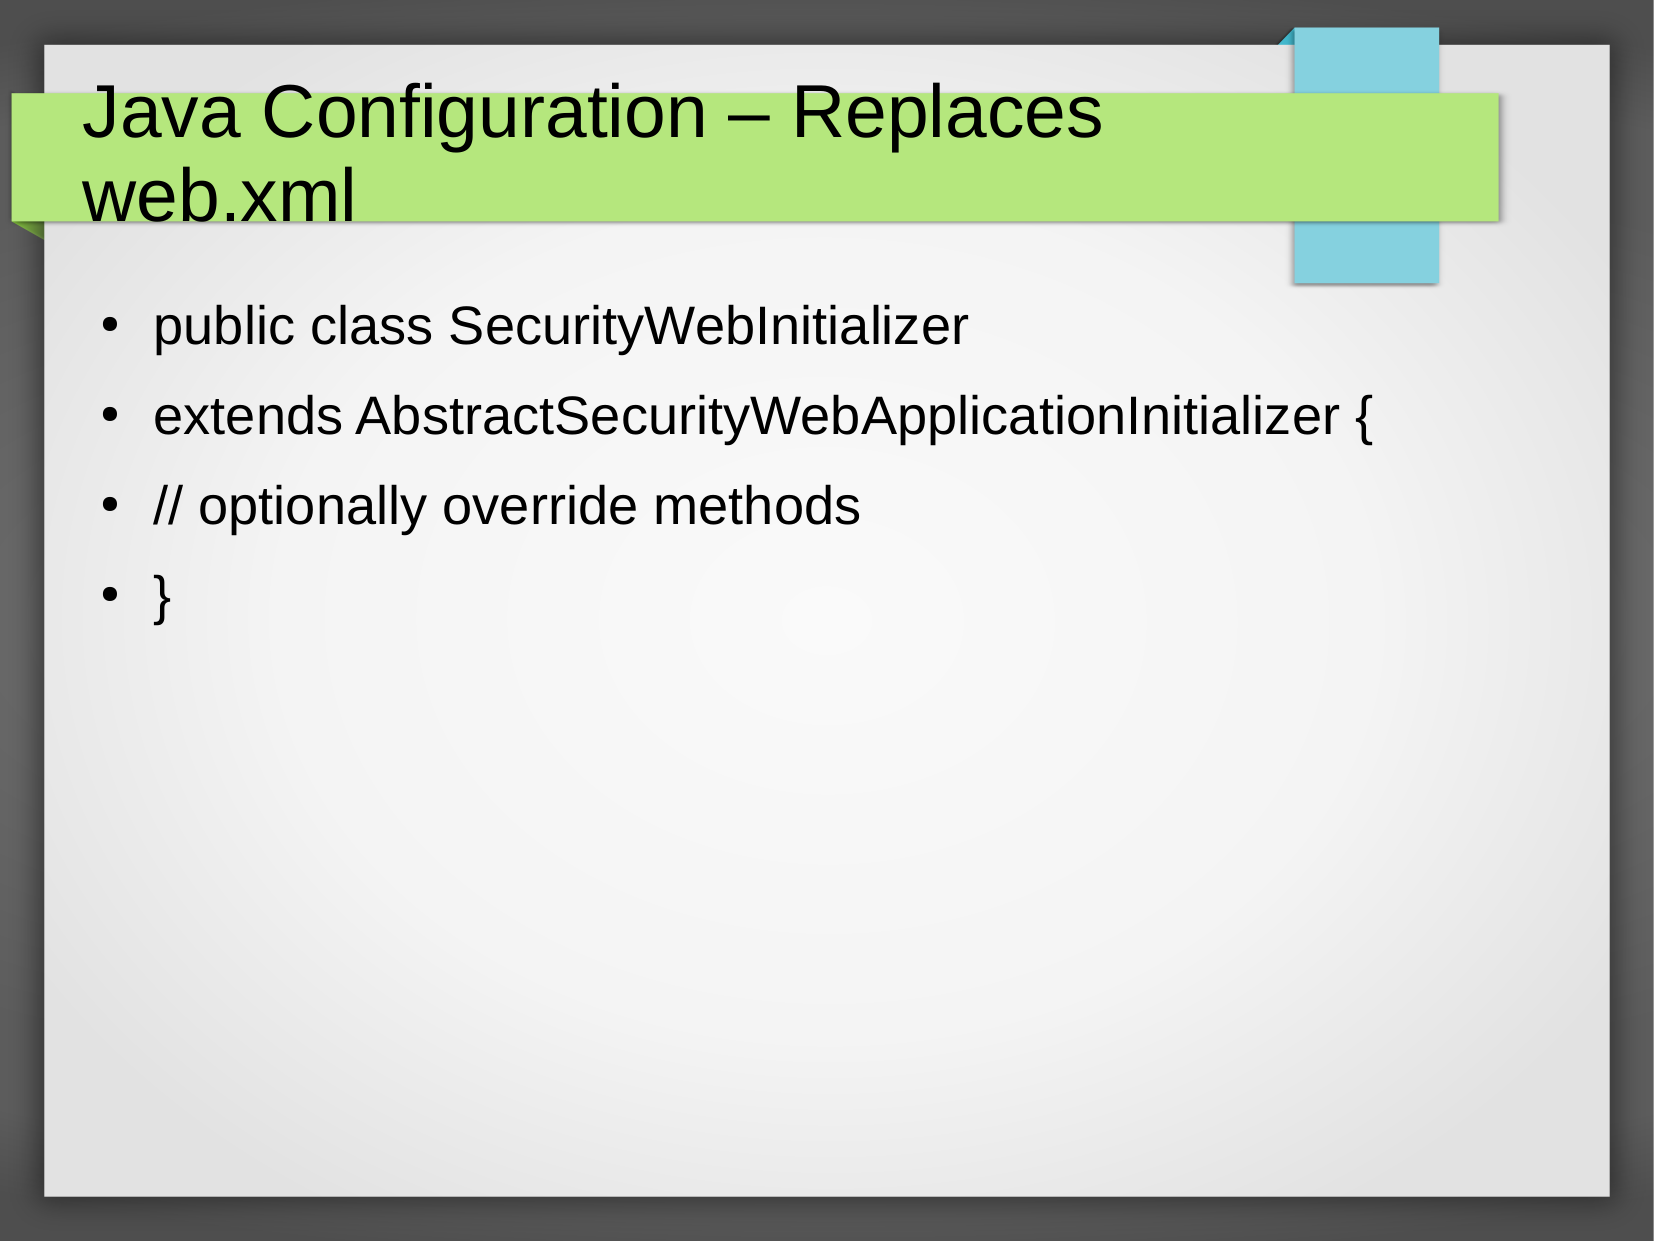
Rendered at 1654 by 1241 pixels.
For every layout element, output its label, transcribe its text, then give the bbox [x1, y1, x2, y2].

list public class SecurityWebInitializer extends AbstractSecurityWebApplicationInitializer { // optionally override methods } [82, 295, 1571, 1015]
picture [0, 0, 1654, 1241]
title Java Configuration – Replaces web.xml [82, 69, 1264, 238]
